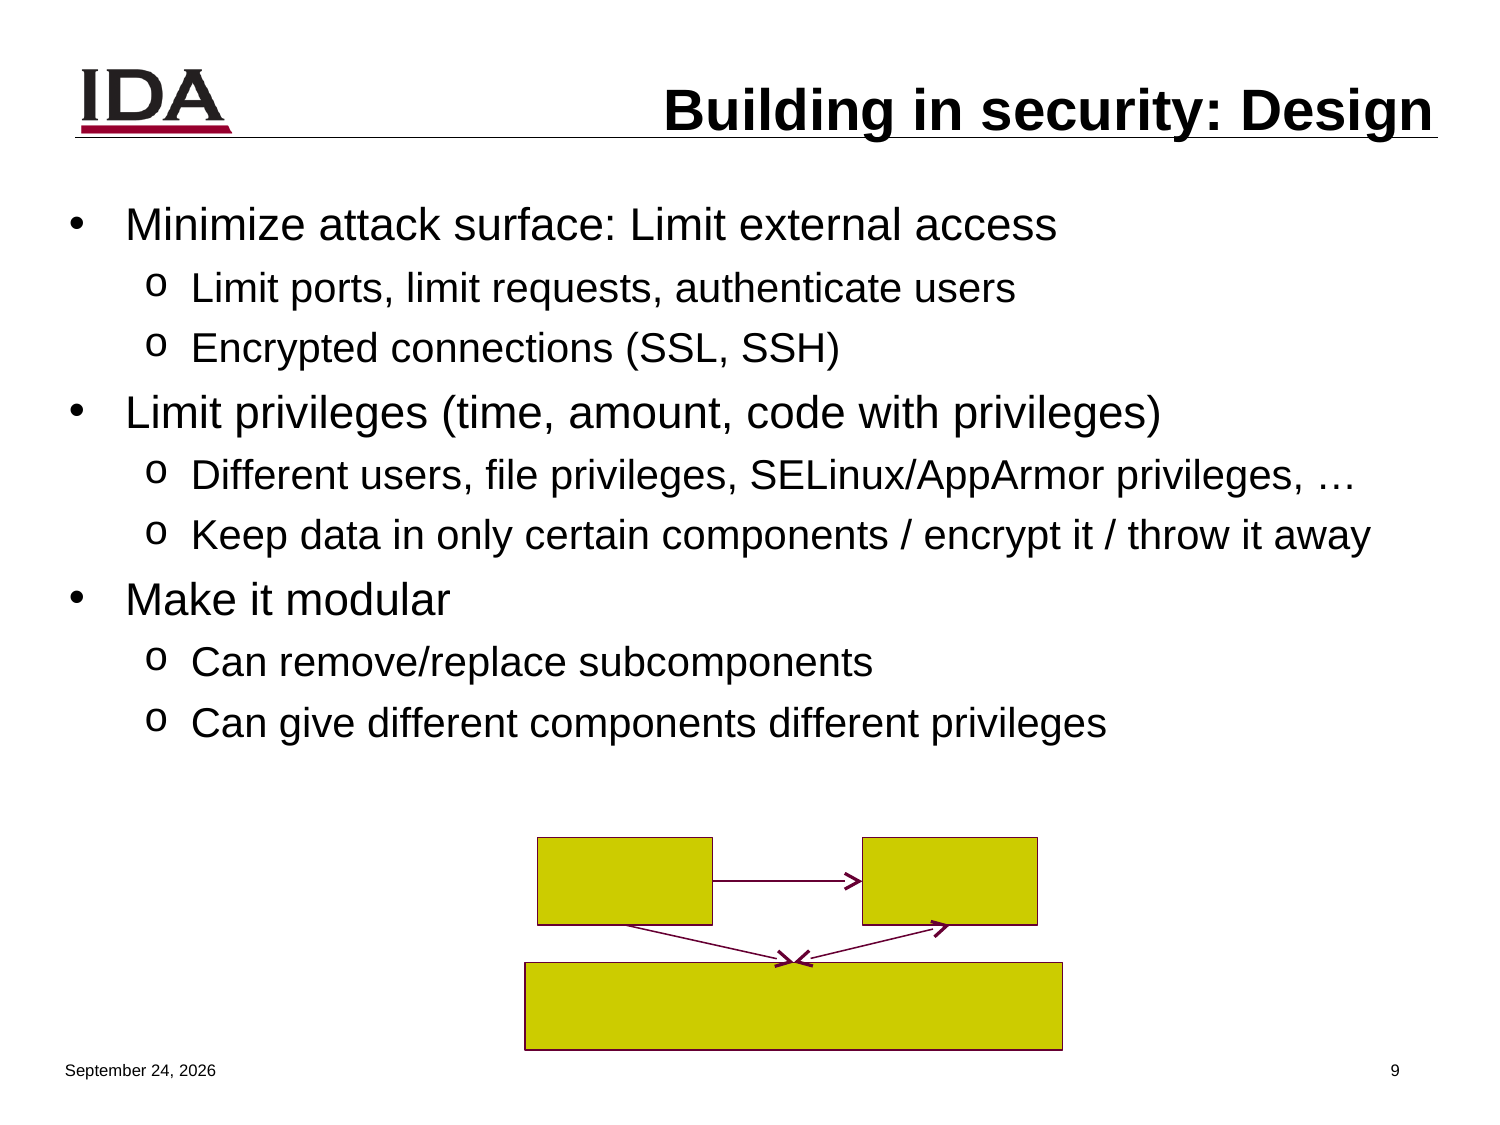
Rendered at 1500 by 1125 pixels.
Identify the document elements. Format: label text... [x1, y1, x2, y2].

text_box [525, 962, 1063, 1051]
list Minimize attack surface: Limit external access Limit ports, limit requests, authenticate users Encrypted connections (SSL, SSH) Limit privileges (time, amount, code with privileges) Different users, file privileges, SELinux/AppArmor privileges, … Keep data in only certain components / encrypt it / throw it away Make it modular Can remove/replace subcomponents Can give different components different privileges [53, 187, 1401, 1013]
text_box <number> [1102, 1012, 1415, 1088]
picture [77, 65, 233, 138]
text_box [537, 837, 713, 925]
title Building in security: Design [425, 64, 1450, 150]
text_box [862, 837, 1038, 925]
text_box November 9, 2011 [49, 1012, 363, 1088]
